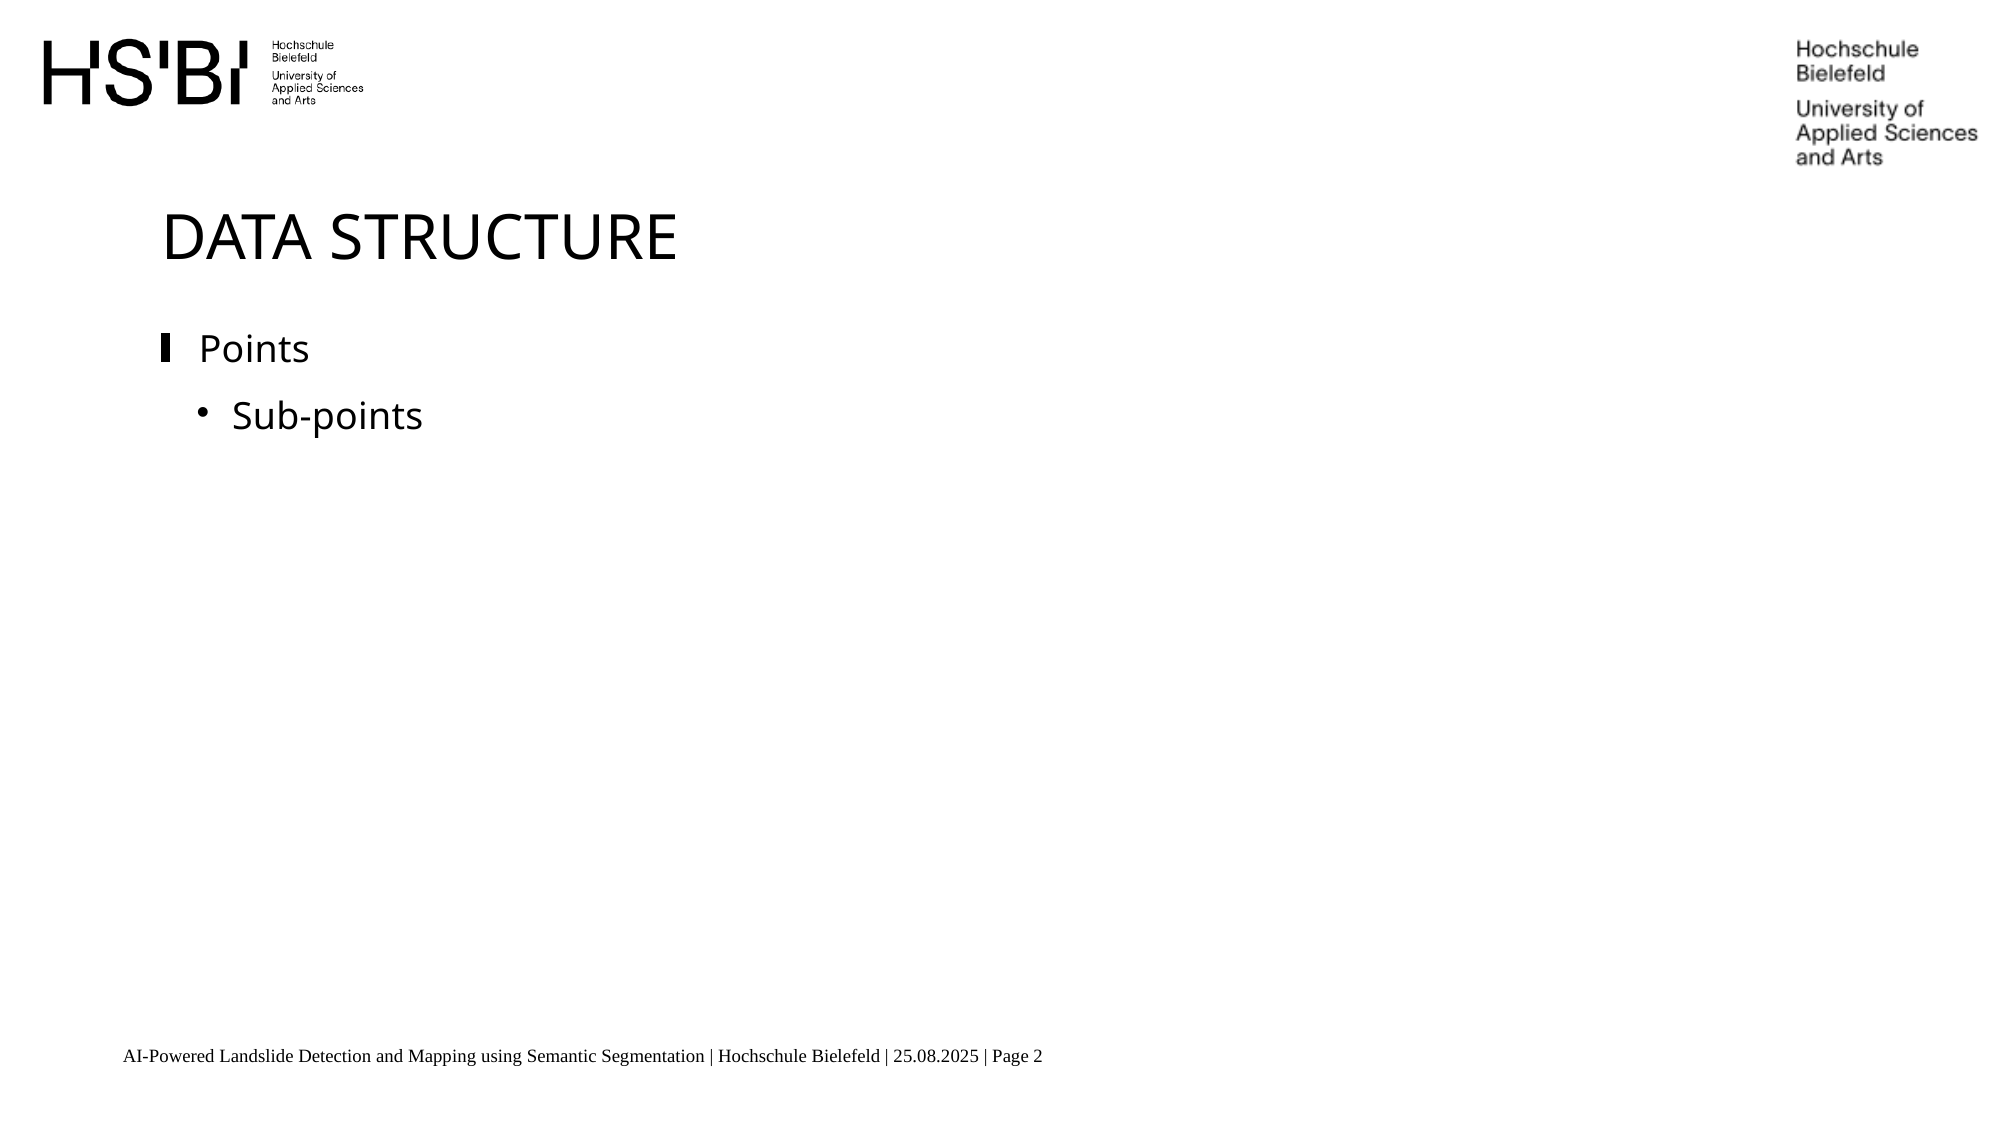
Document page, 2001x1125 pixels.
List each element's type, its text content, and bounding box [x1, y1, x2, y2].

text_box Data structure [161, 205, 1797, 278]
text_box AI-Powered Landslide Detection and Mapping using Semantic Segmentation | Hochschule Bielefeld | 25.08.2025 | Page 2 [108, 1036, 1108, 1074]
text_box Points Sub-points [161, 302, 1797, 1029]
